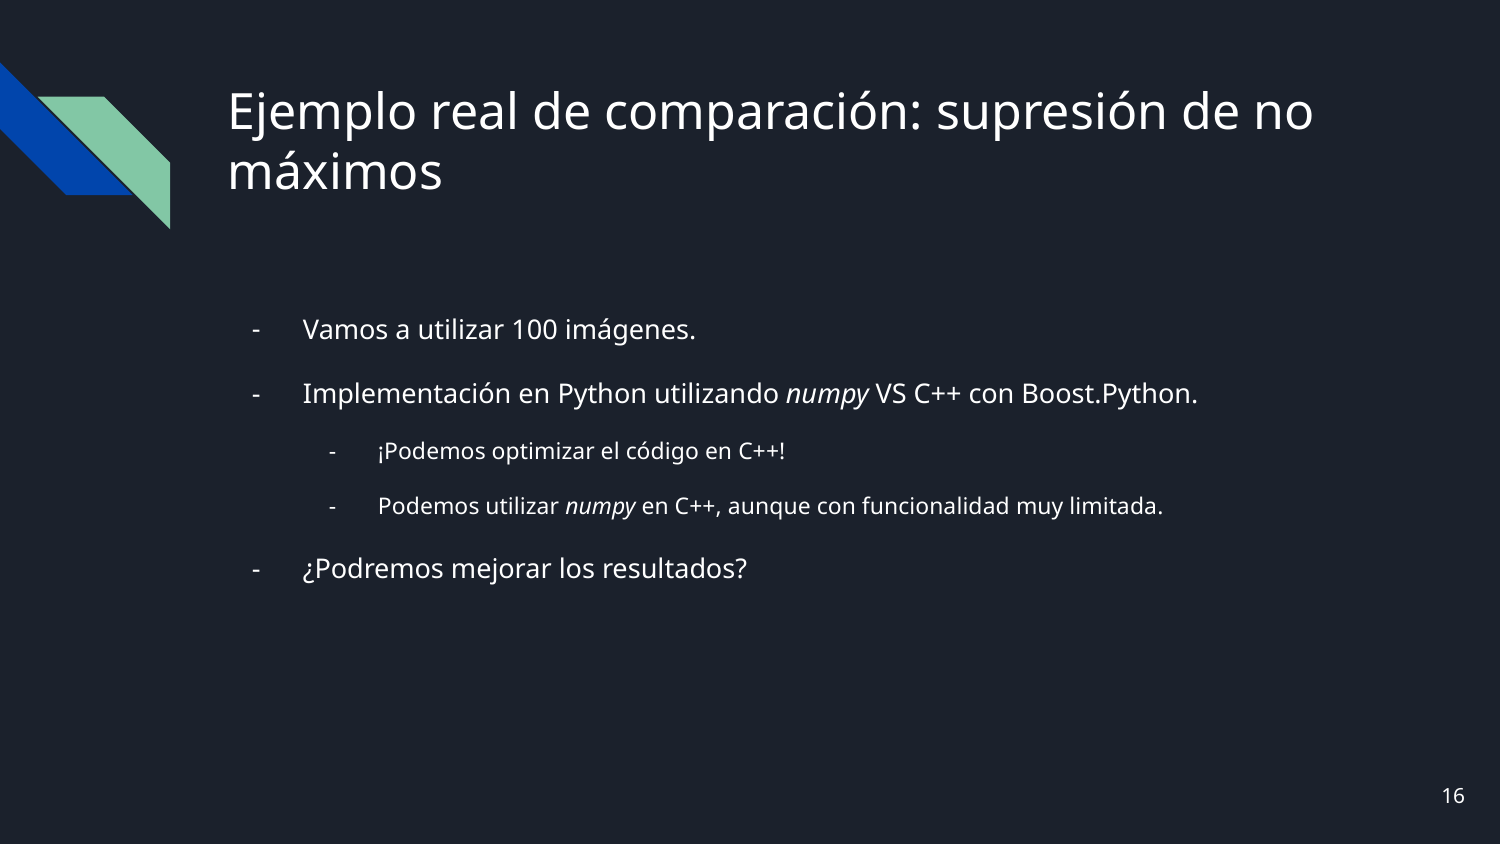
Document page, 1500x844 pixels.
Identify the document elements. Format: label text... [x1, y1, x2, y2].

list Vamos a utilizar 100 imágenes. Implementación en Python utilizando numpy VS C++ con Boost.Python. ¡Podemos optimizar el código en C++! Podemos utilizar numpy en C++, aunque con funcionalidad muy limitada. ¿Podremos mejorar los resultados? [212, 264, 1368, 580]
title Ejemplo real de comparación: supresión de no máximos [212, 64, 1368, 215]
slide_number <number> [1389, 764, 1480, 830]
